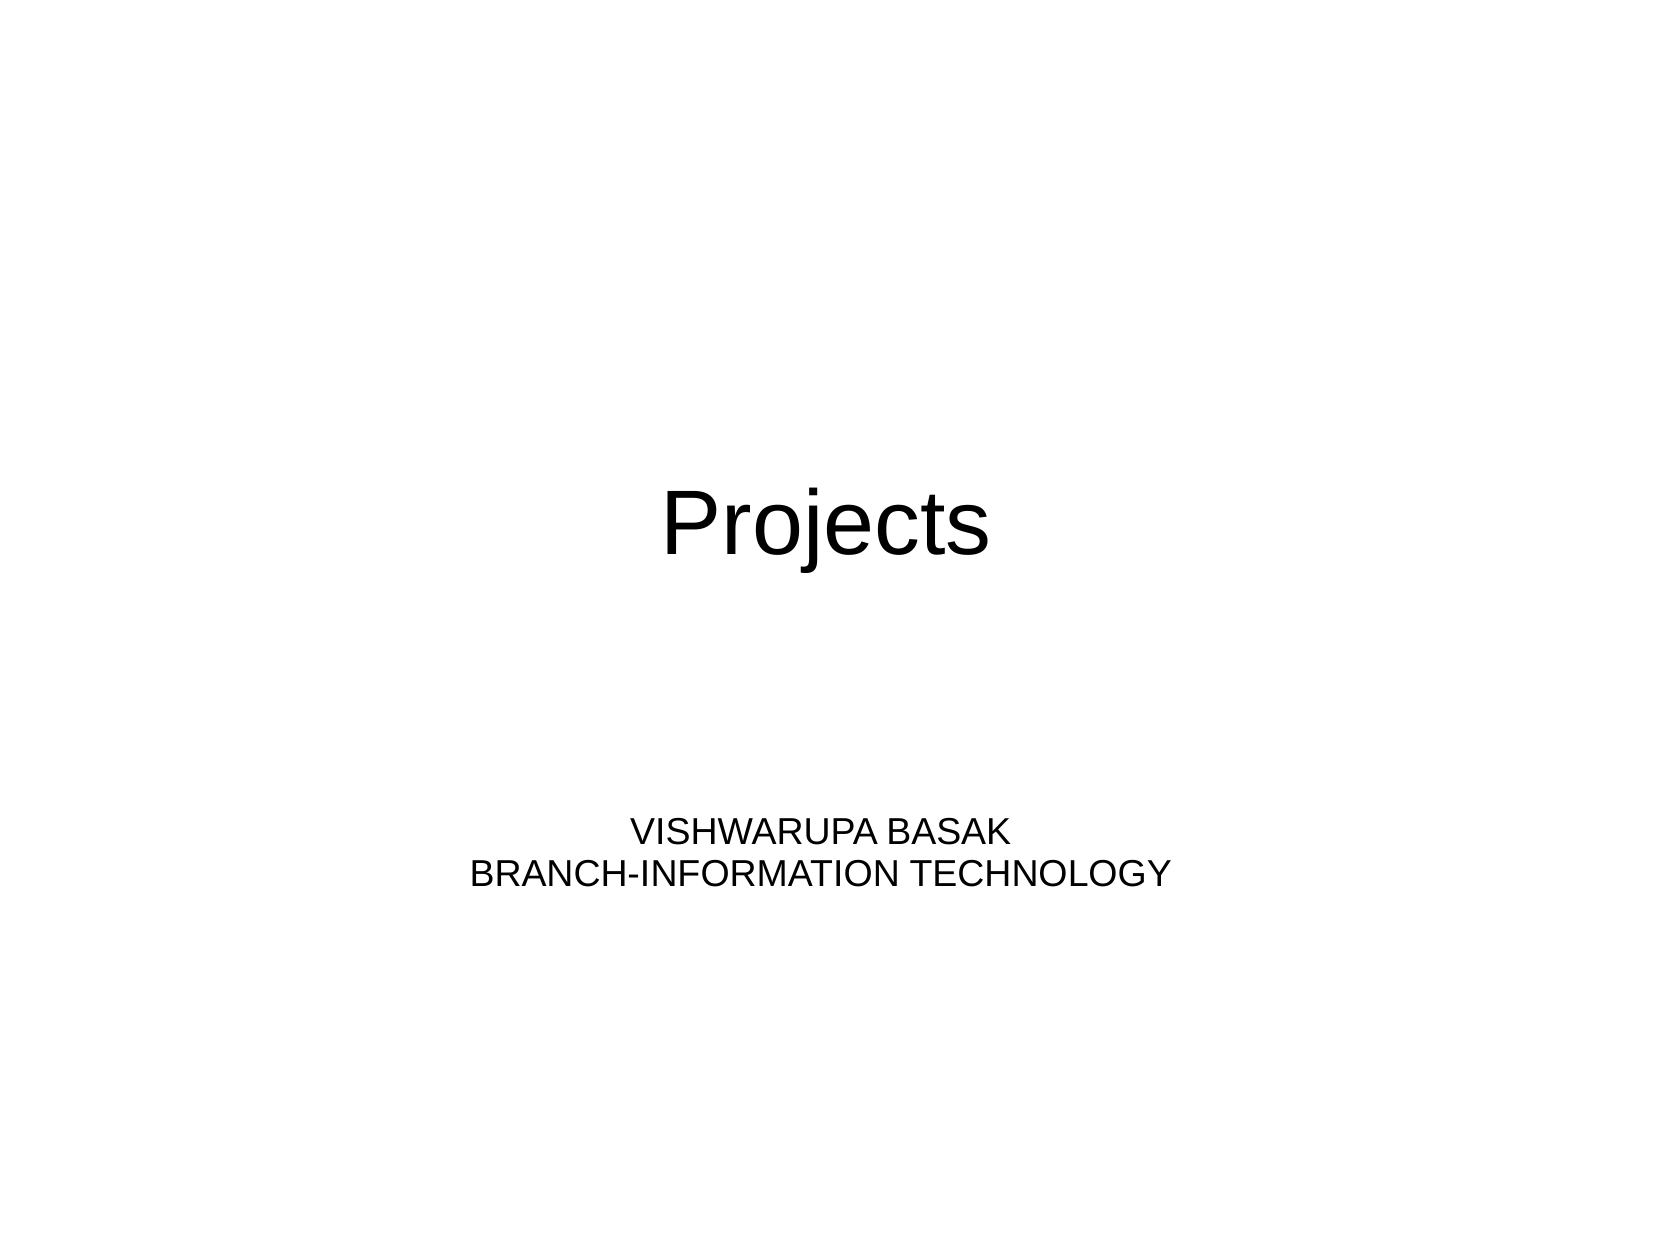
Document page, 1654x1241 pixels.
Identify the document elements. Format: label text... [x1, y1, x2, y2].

title Projects [82, 418, 1571, 626]
text_box VISHWARUPA BASAK BRANCH-INFORMATION TECHNOLOGY [401, 803, 1241, 902]
